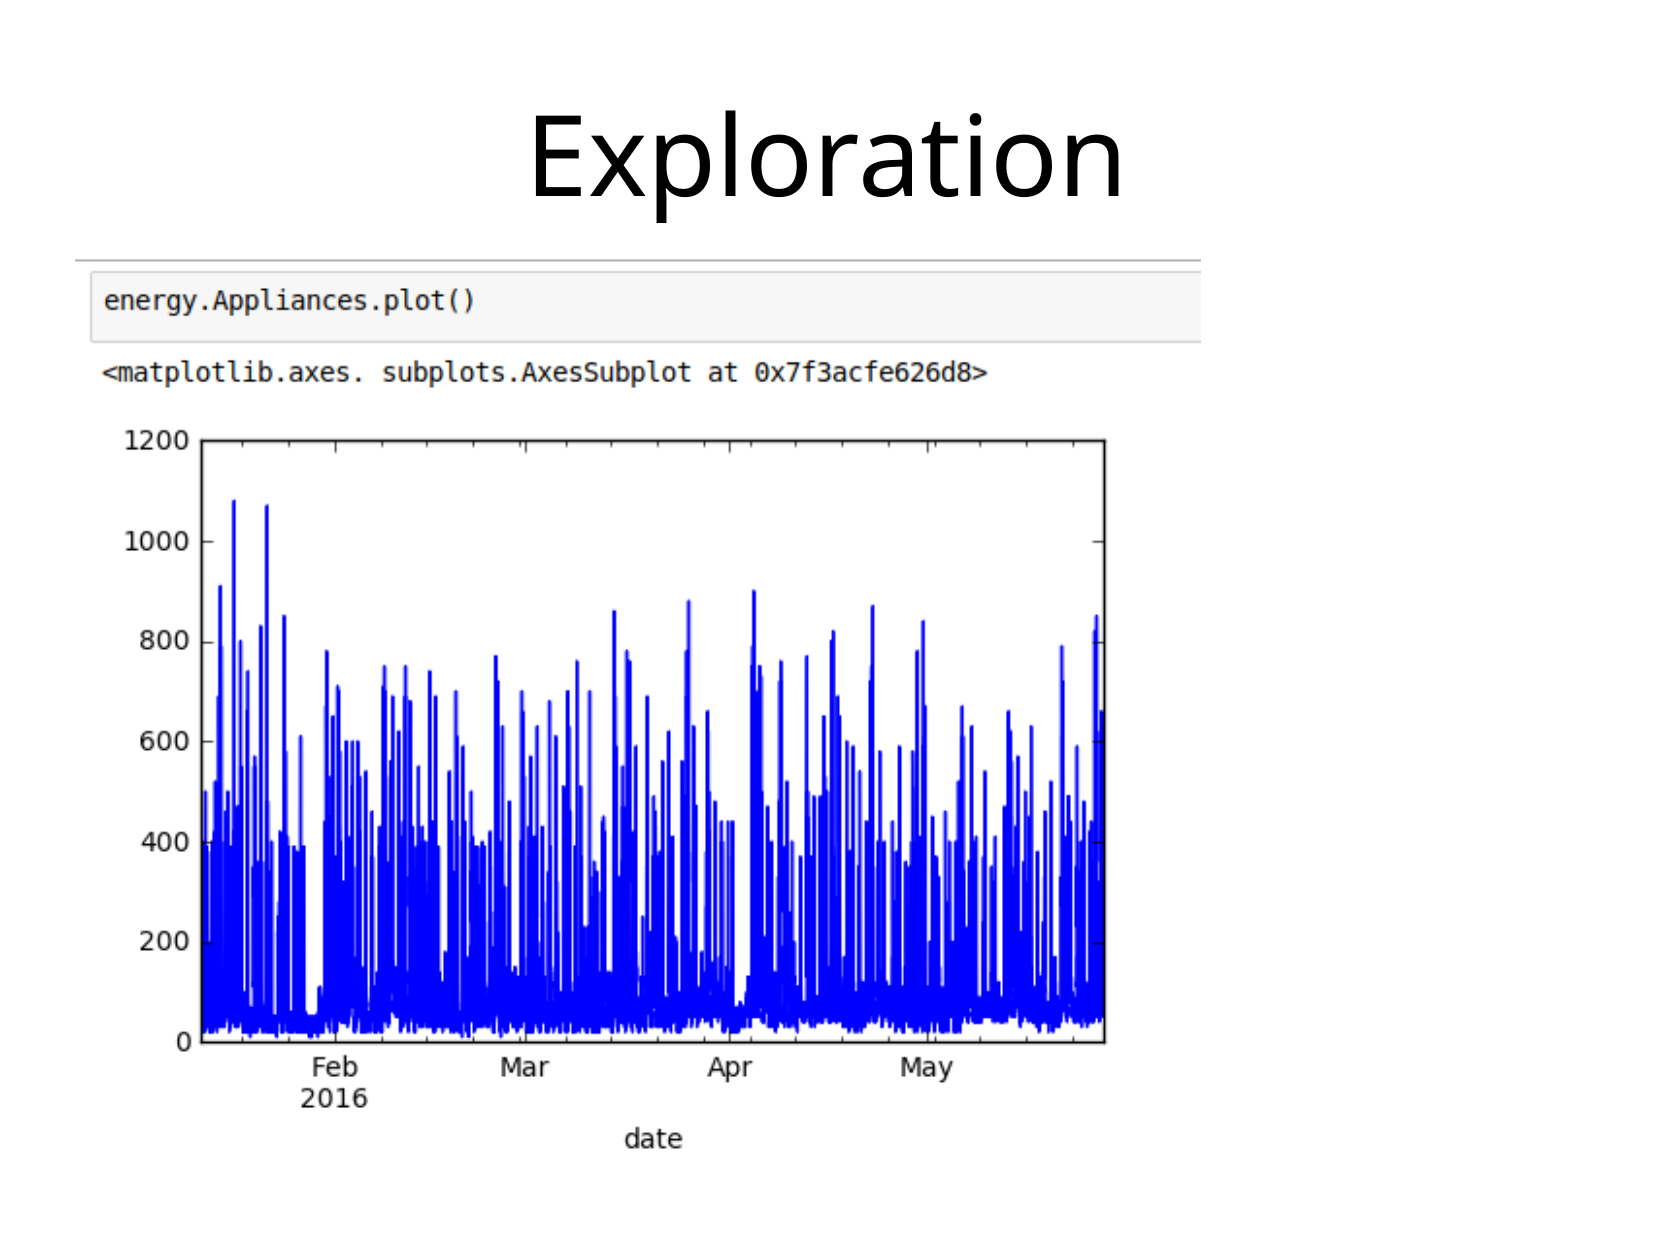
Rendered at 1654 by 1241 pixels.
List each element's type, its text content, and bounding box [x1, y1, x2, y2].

picture [75, 256, 1201, 1174]
title Exploration [82, 49, 1571, 257]
